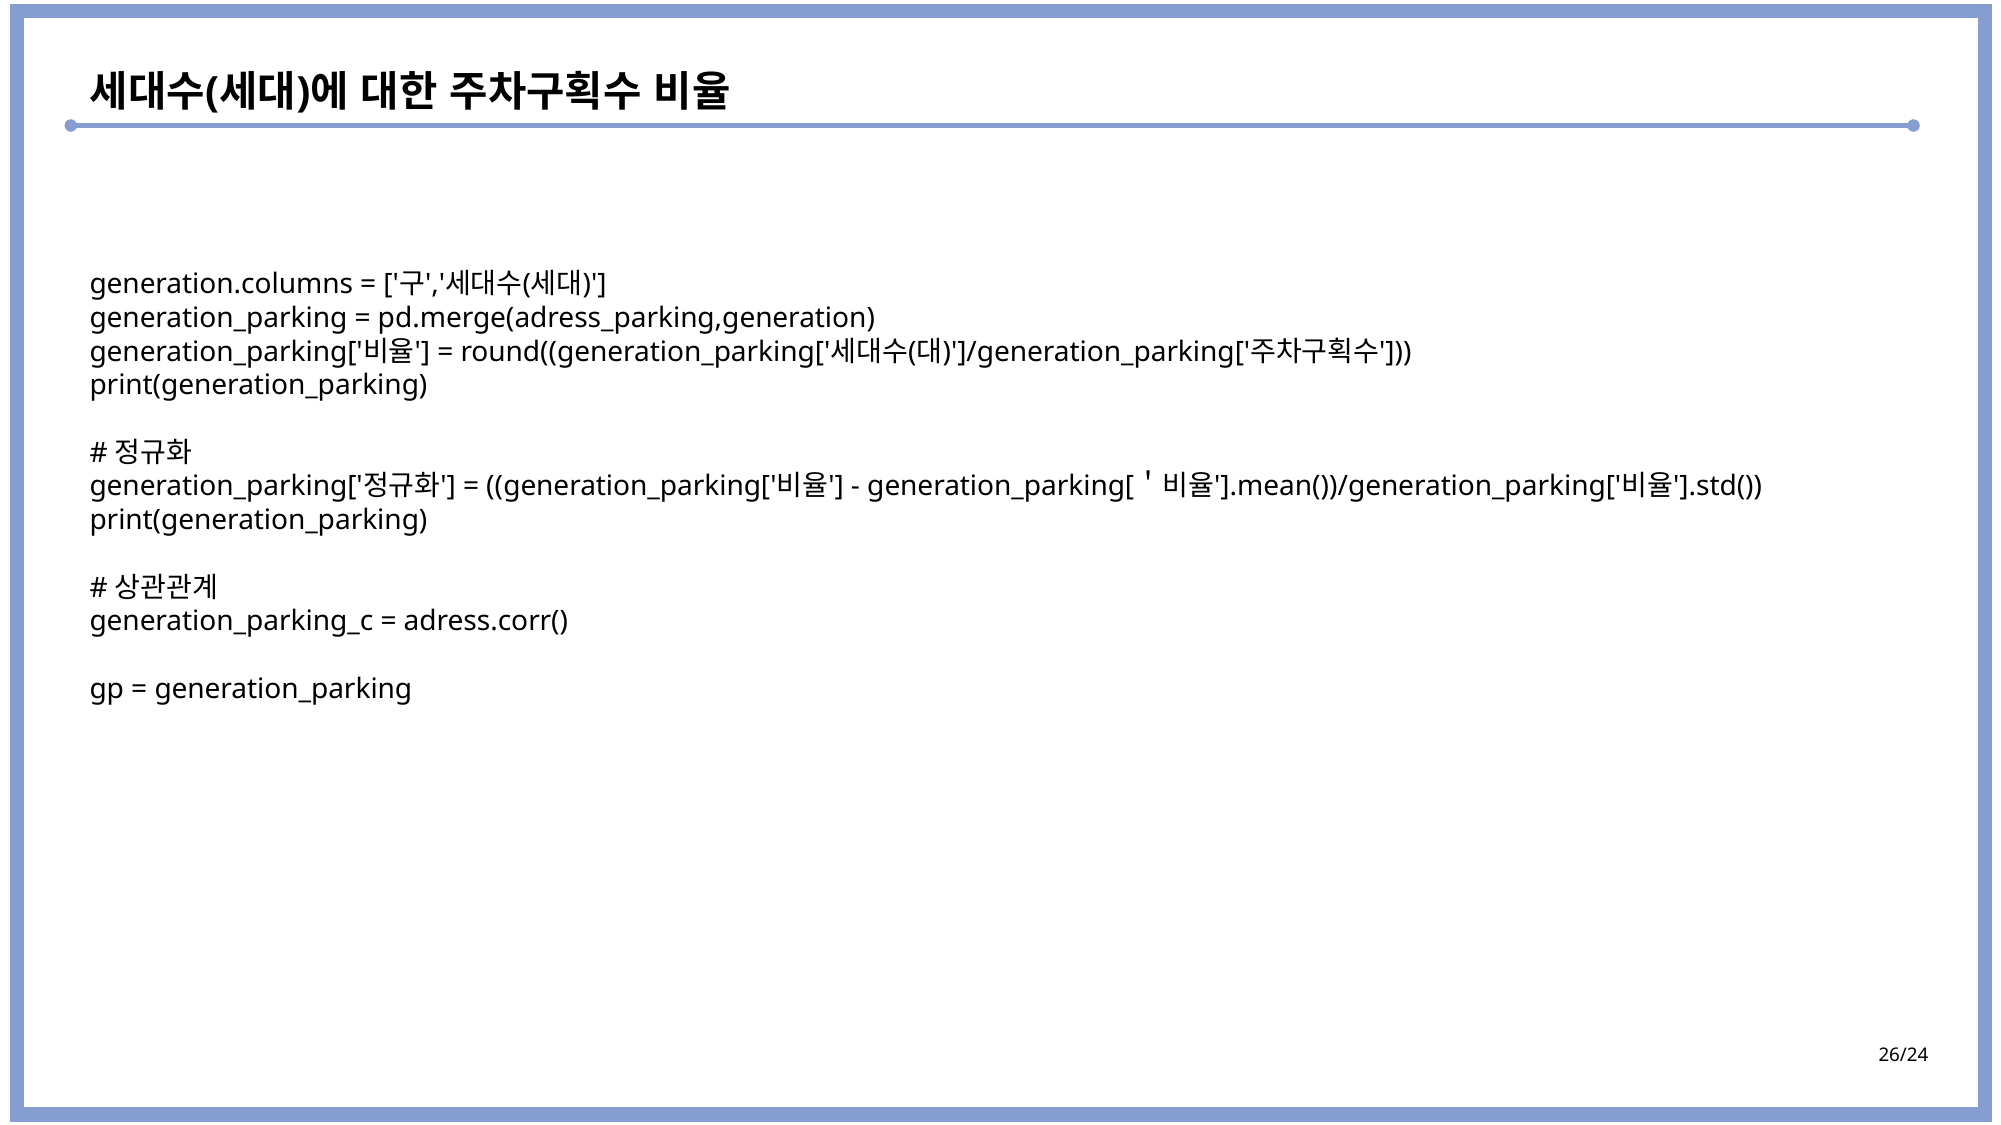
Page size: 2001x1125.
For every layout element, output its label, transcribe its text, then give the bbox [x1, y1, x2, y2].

text_box 세대수(세대)에 대한 주차구획수 비율 [74, 57, 865, 123]
text_box generation.columns = ['구','세대수(세대)'] generation_parking = pd.merge(adress_parking,generation) generation_parking['비율'] = round((generation_parking['세대수(대)']/generation_parking['주차구획수'])) print(generation_parking) # 정규화 generation_parking['정규화'] = ((generation_parking['비율'] - generation_parking[＇비율'].mean())/generation_parking['비율'].std()) print(generation_parking) # 상관관계 generation_parking_c = adress.corr() gp = generation_parking [74, 258, 1957, 779]
